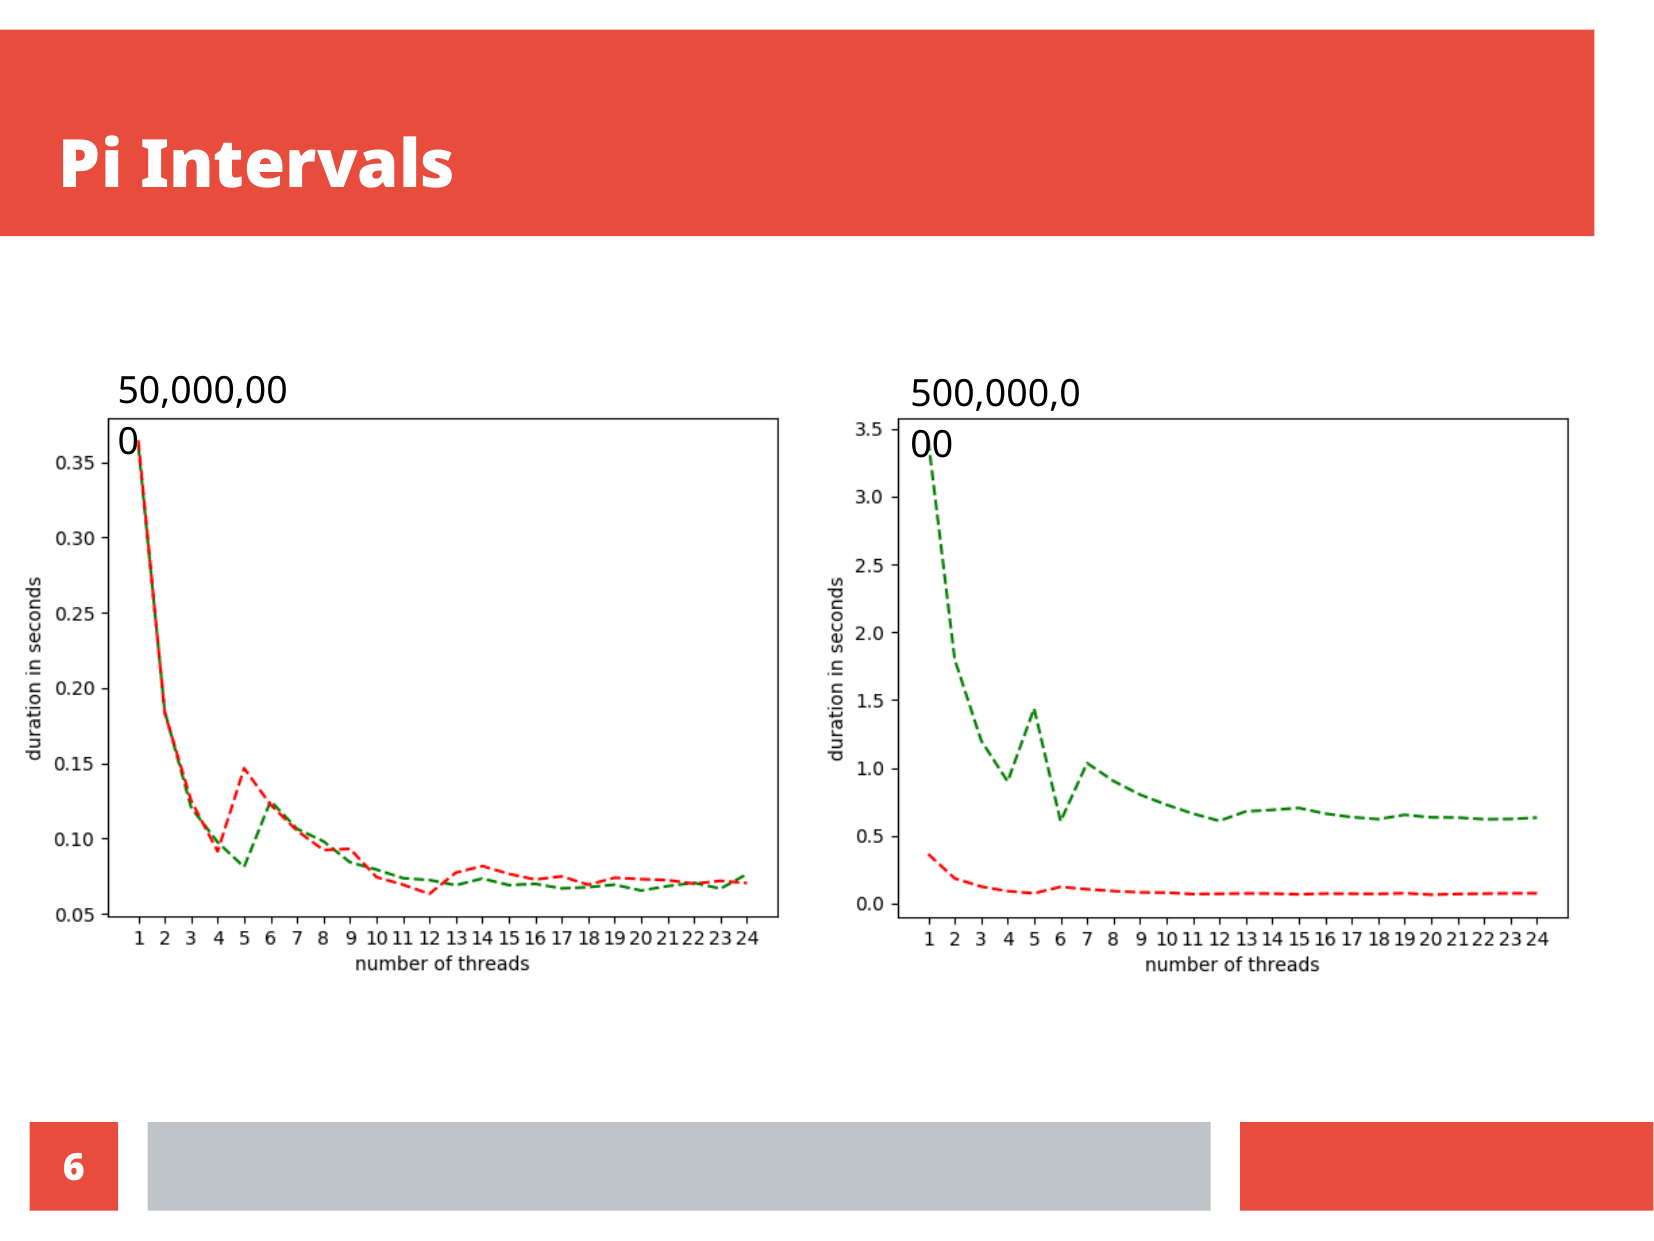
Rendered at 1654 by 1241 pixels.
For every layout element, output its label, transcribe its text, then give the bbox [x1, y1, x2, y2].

picture [0, 340, 1654, 989]
text_box 50,000,000 [102, 355, 322, 419]
text_box 500,000,000 [895, 358, 1115, 422]
title Pi Intervals [59, 59, 1595, 207]
